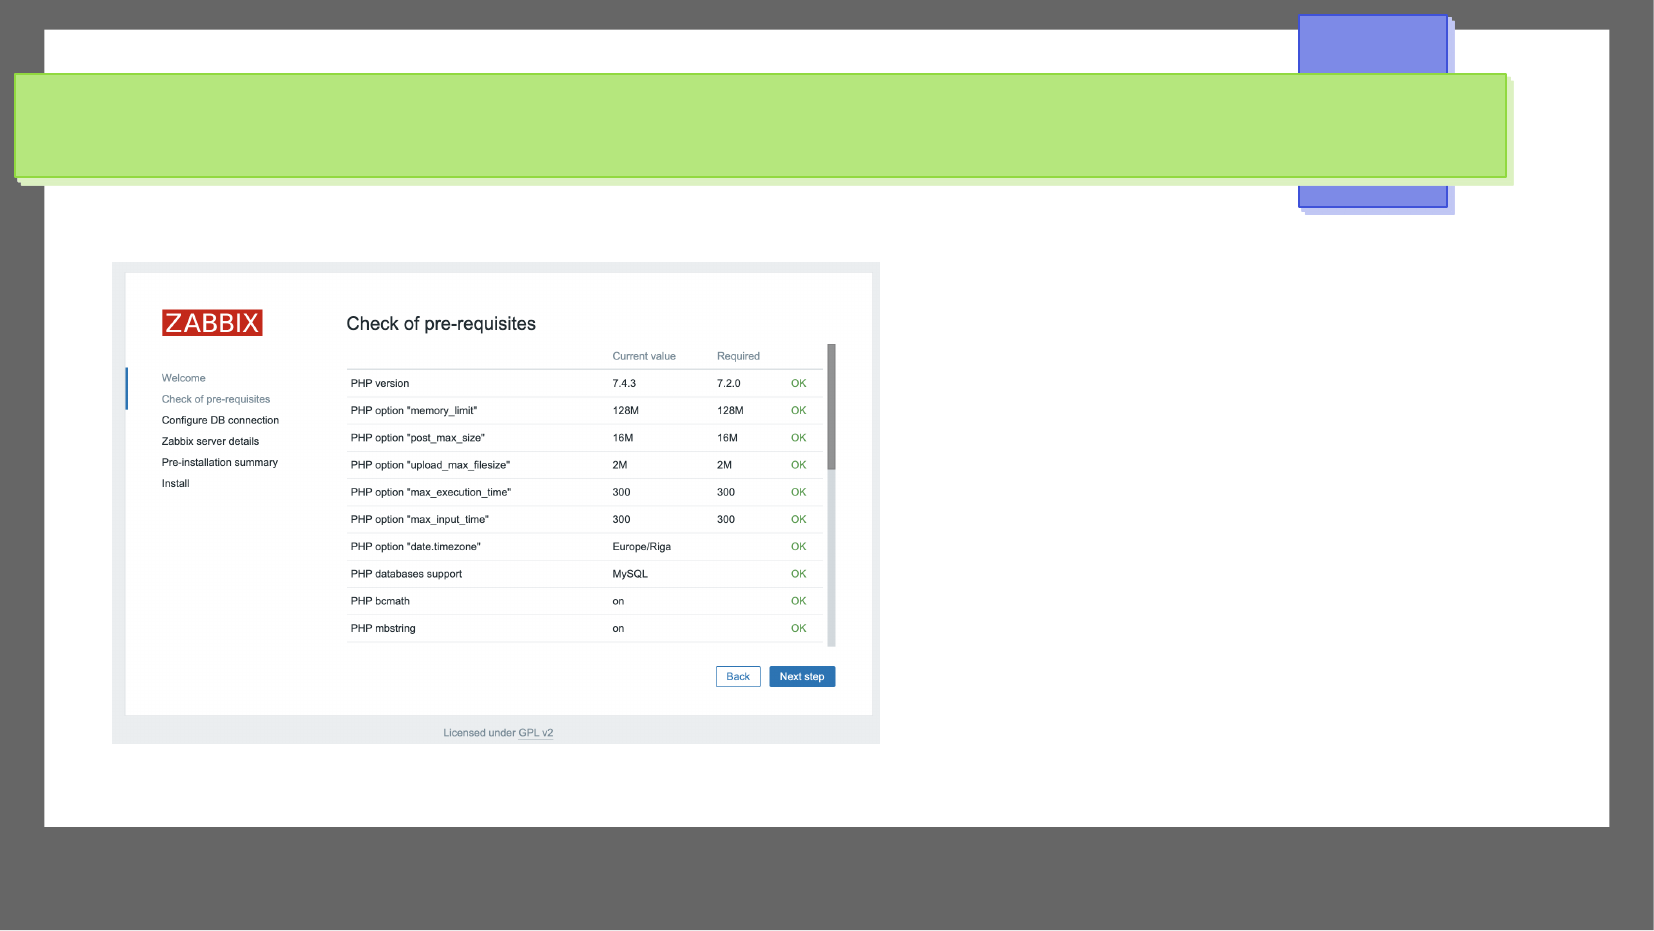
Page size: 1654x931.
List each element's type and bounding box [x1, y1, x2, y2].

picture [112, 262, 880, 745]
